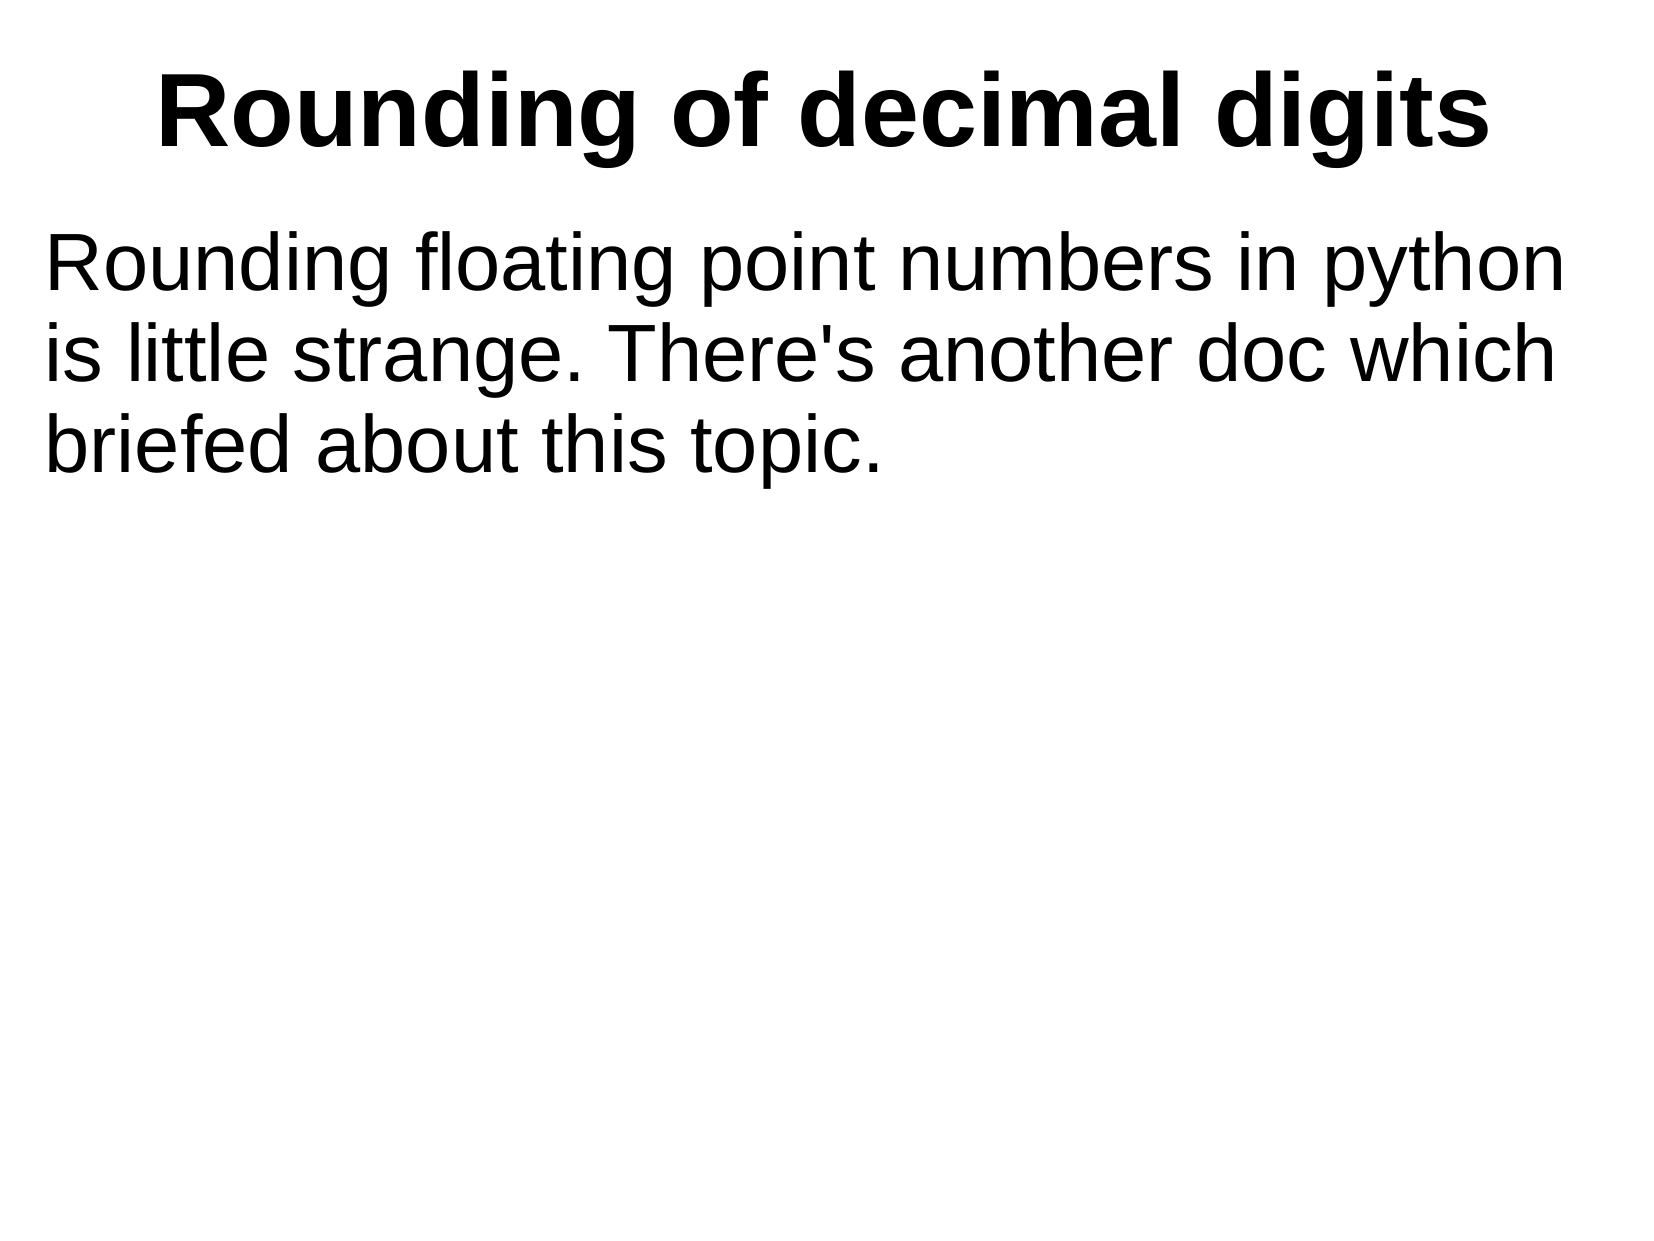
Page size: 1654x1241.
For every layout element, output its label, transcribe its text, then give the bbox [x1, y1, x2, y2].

text_box Rounding floating point numbers in python is little strange. There's another doc which briefed about this topic. [30, 210, 1606, 498]
text_box Rounding of decimal digits [45, 45, 1606, 177]
